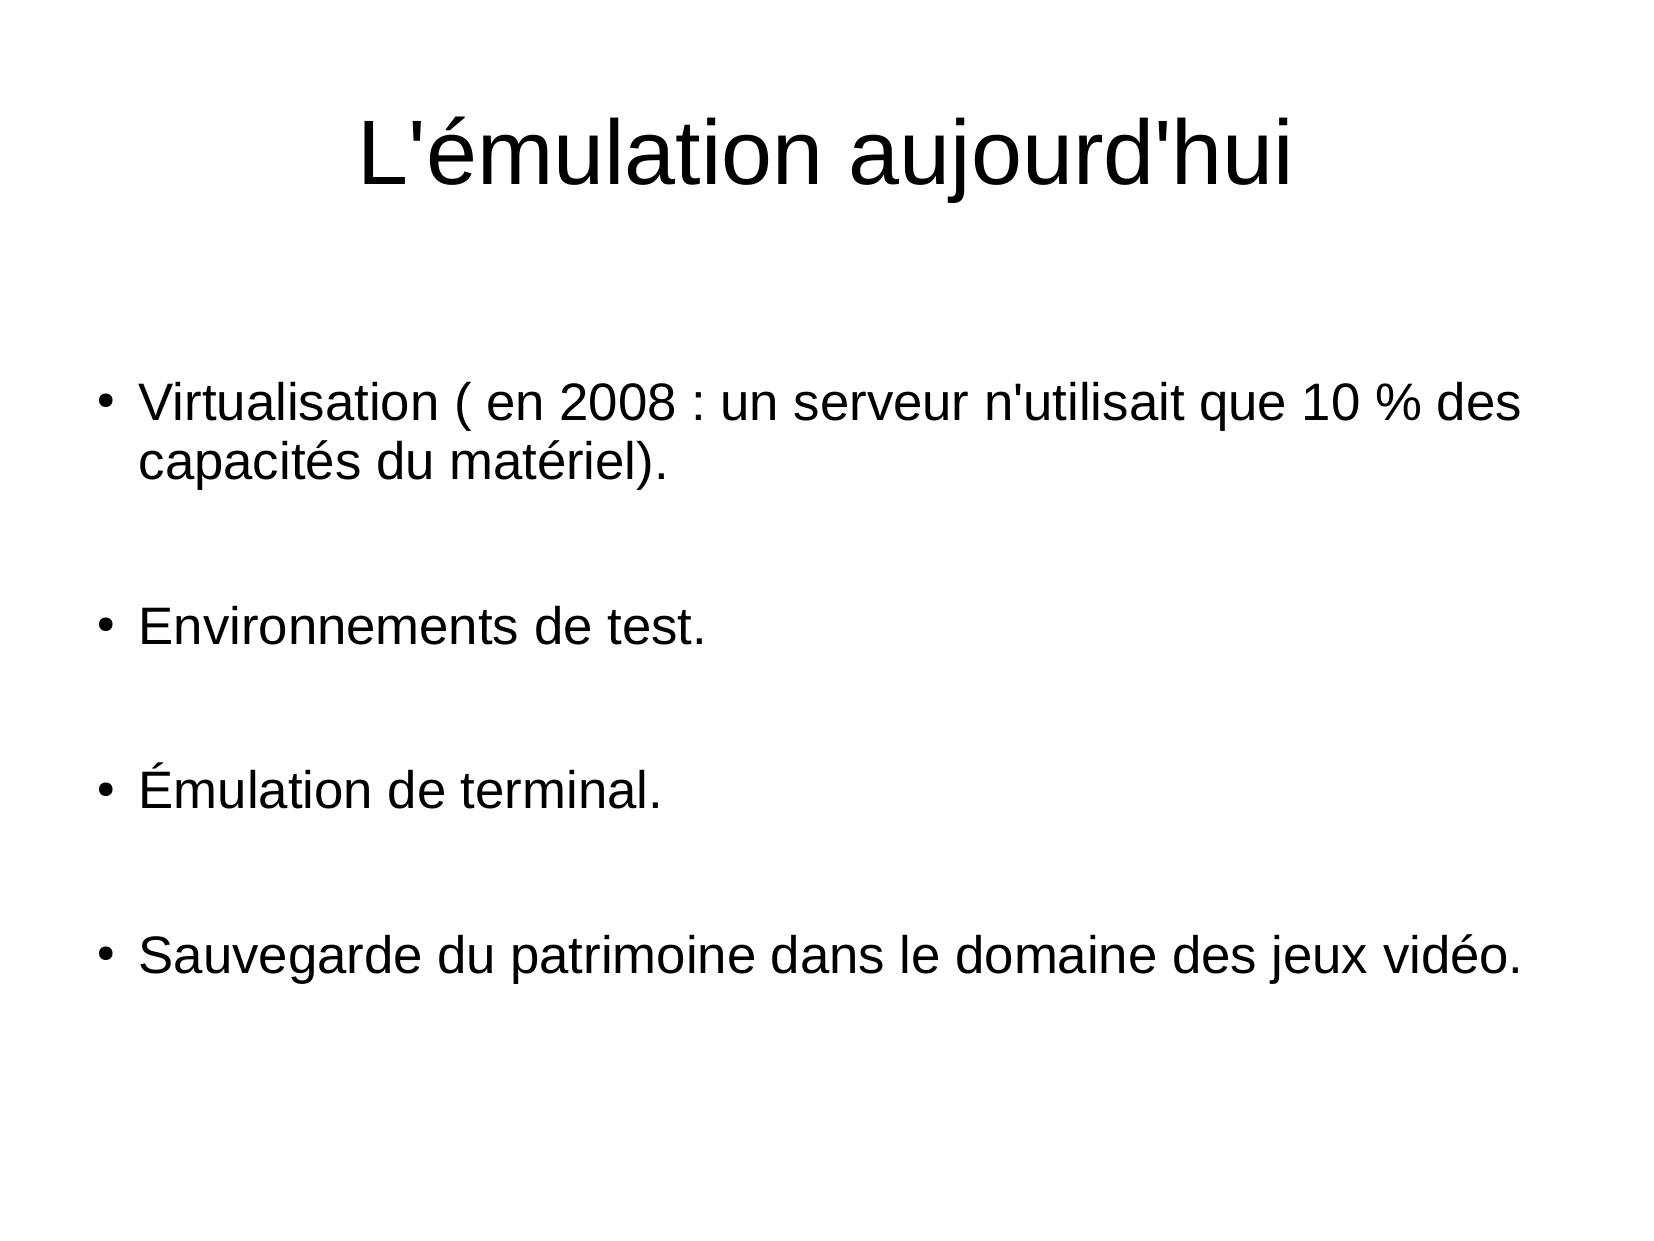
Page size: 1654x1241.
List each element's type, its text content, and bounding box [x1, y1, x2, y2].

list Virtualisation ( en 2008 : un serveur n'utilisait que 10 % des capacités du matériel). Environnements de test. Émulation de terminal. Sauvegarde du patrimoine dans le domaine des jeux vidéo. [82, 290, 1538, 1010]
title L'émulation aujourd'hui [82, 49, 1571, 257]
